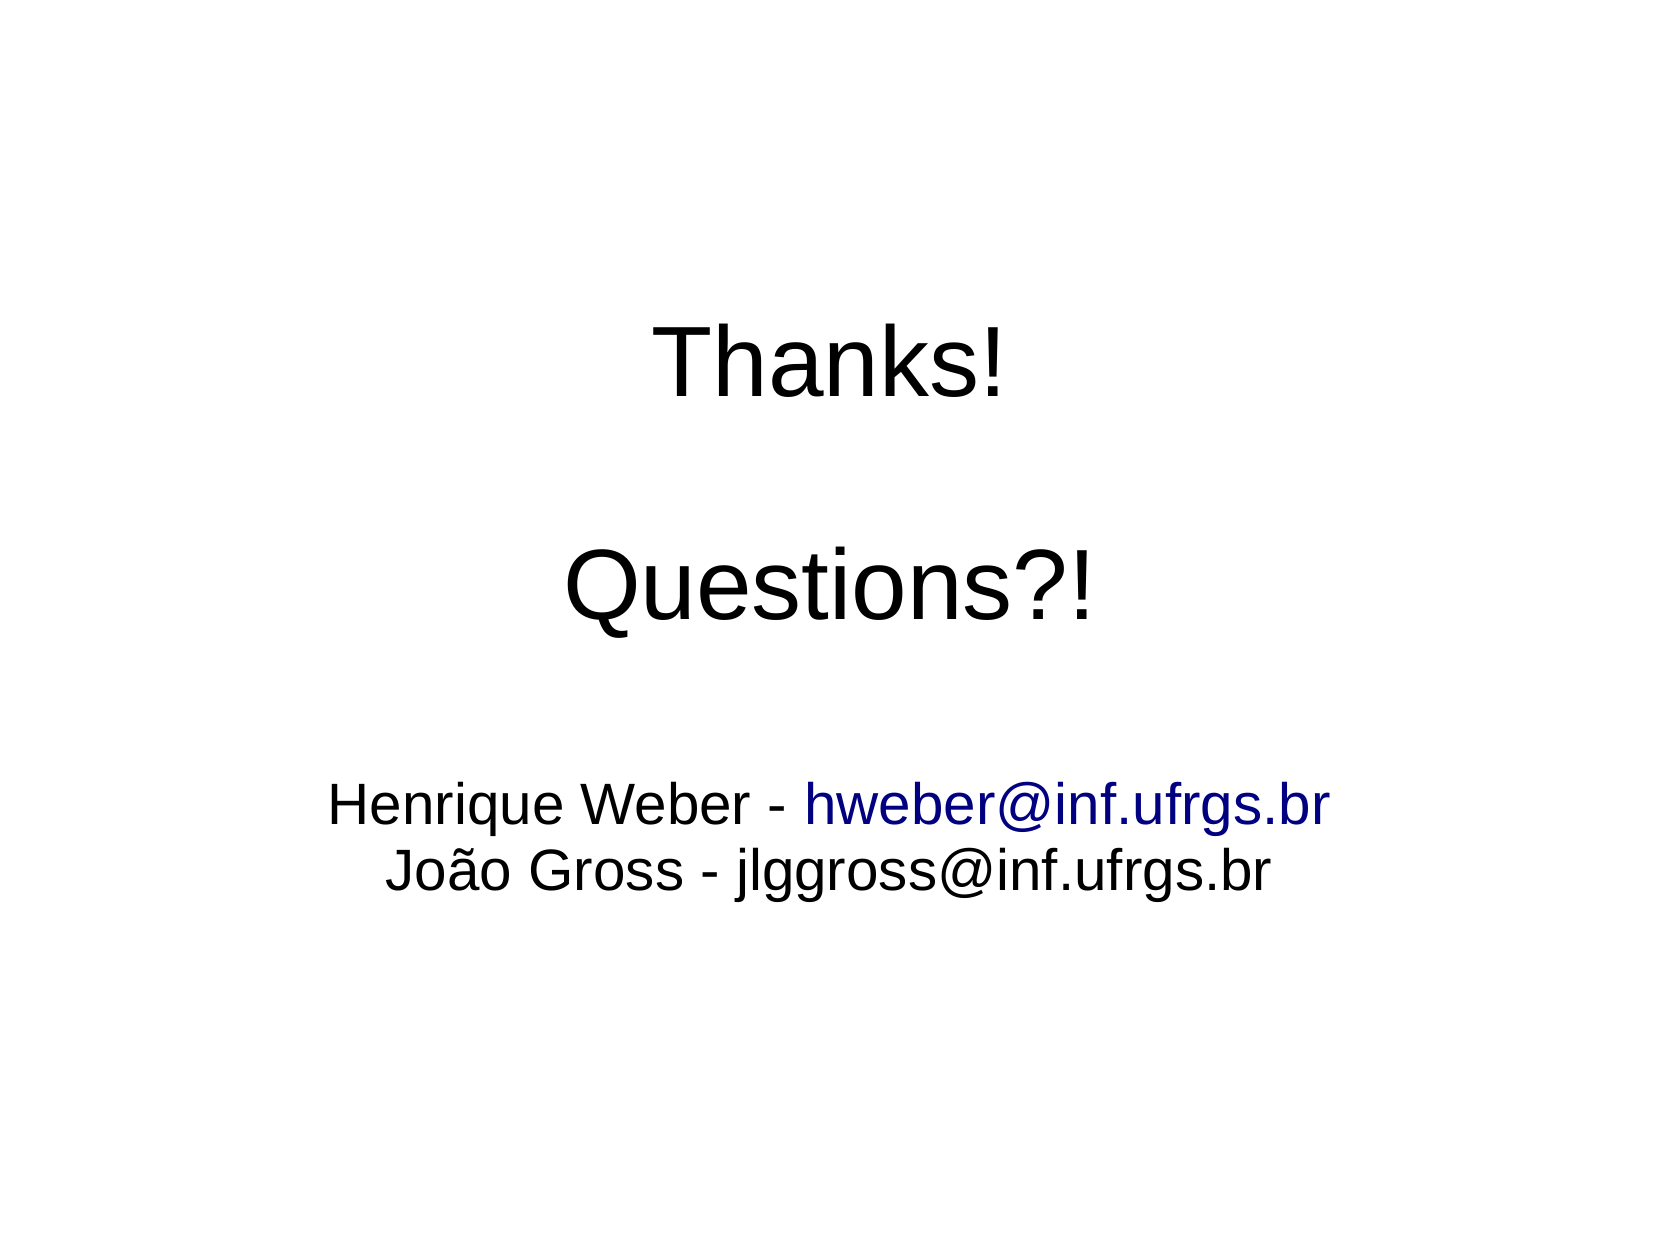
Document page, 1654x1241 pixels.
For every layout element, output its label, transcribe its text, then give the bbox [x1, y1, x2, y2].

text_box Thanks! Questions?! [4, 298, 1654, 649]
text_box Henrique Weber - hweber@inf.ufrgs.br João Gross - jlggross@inf.ufrgs.br [4, 764, 1654, 910]
